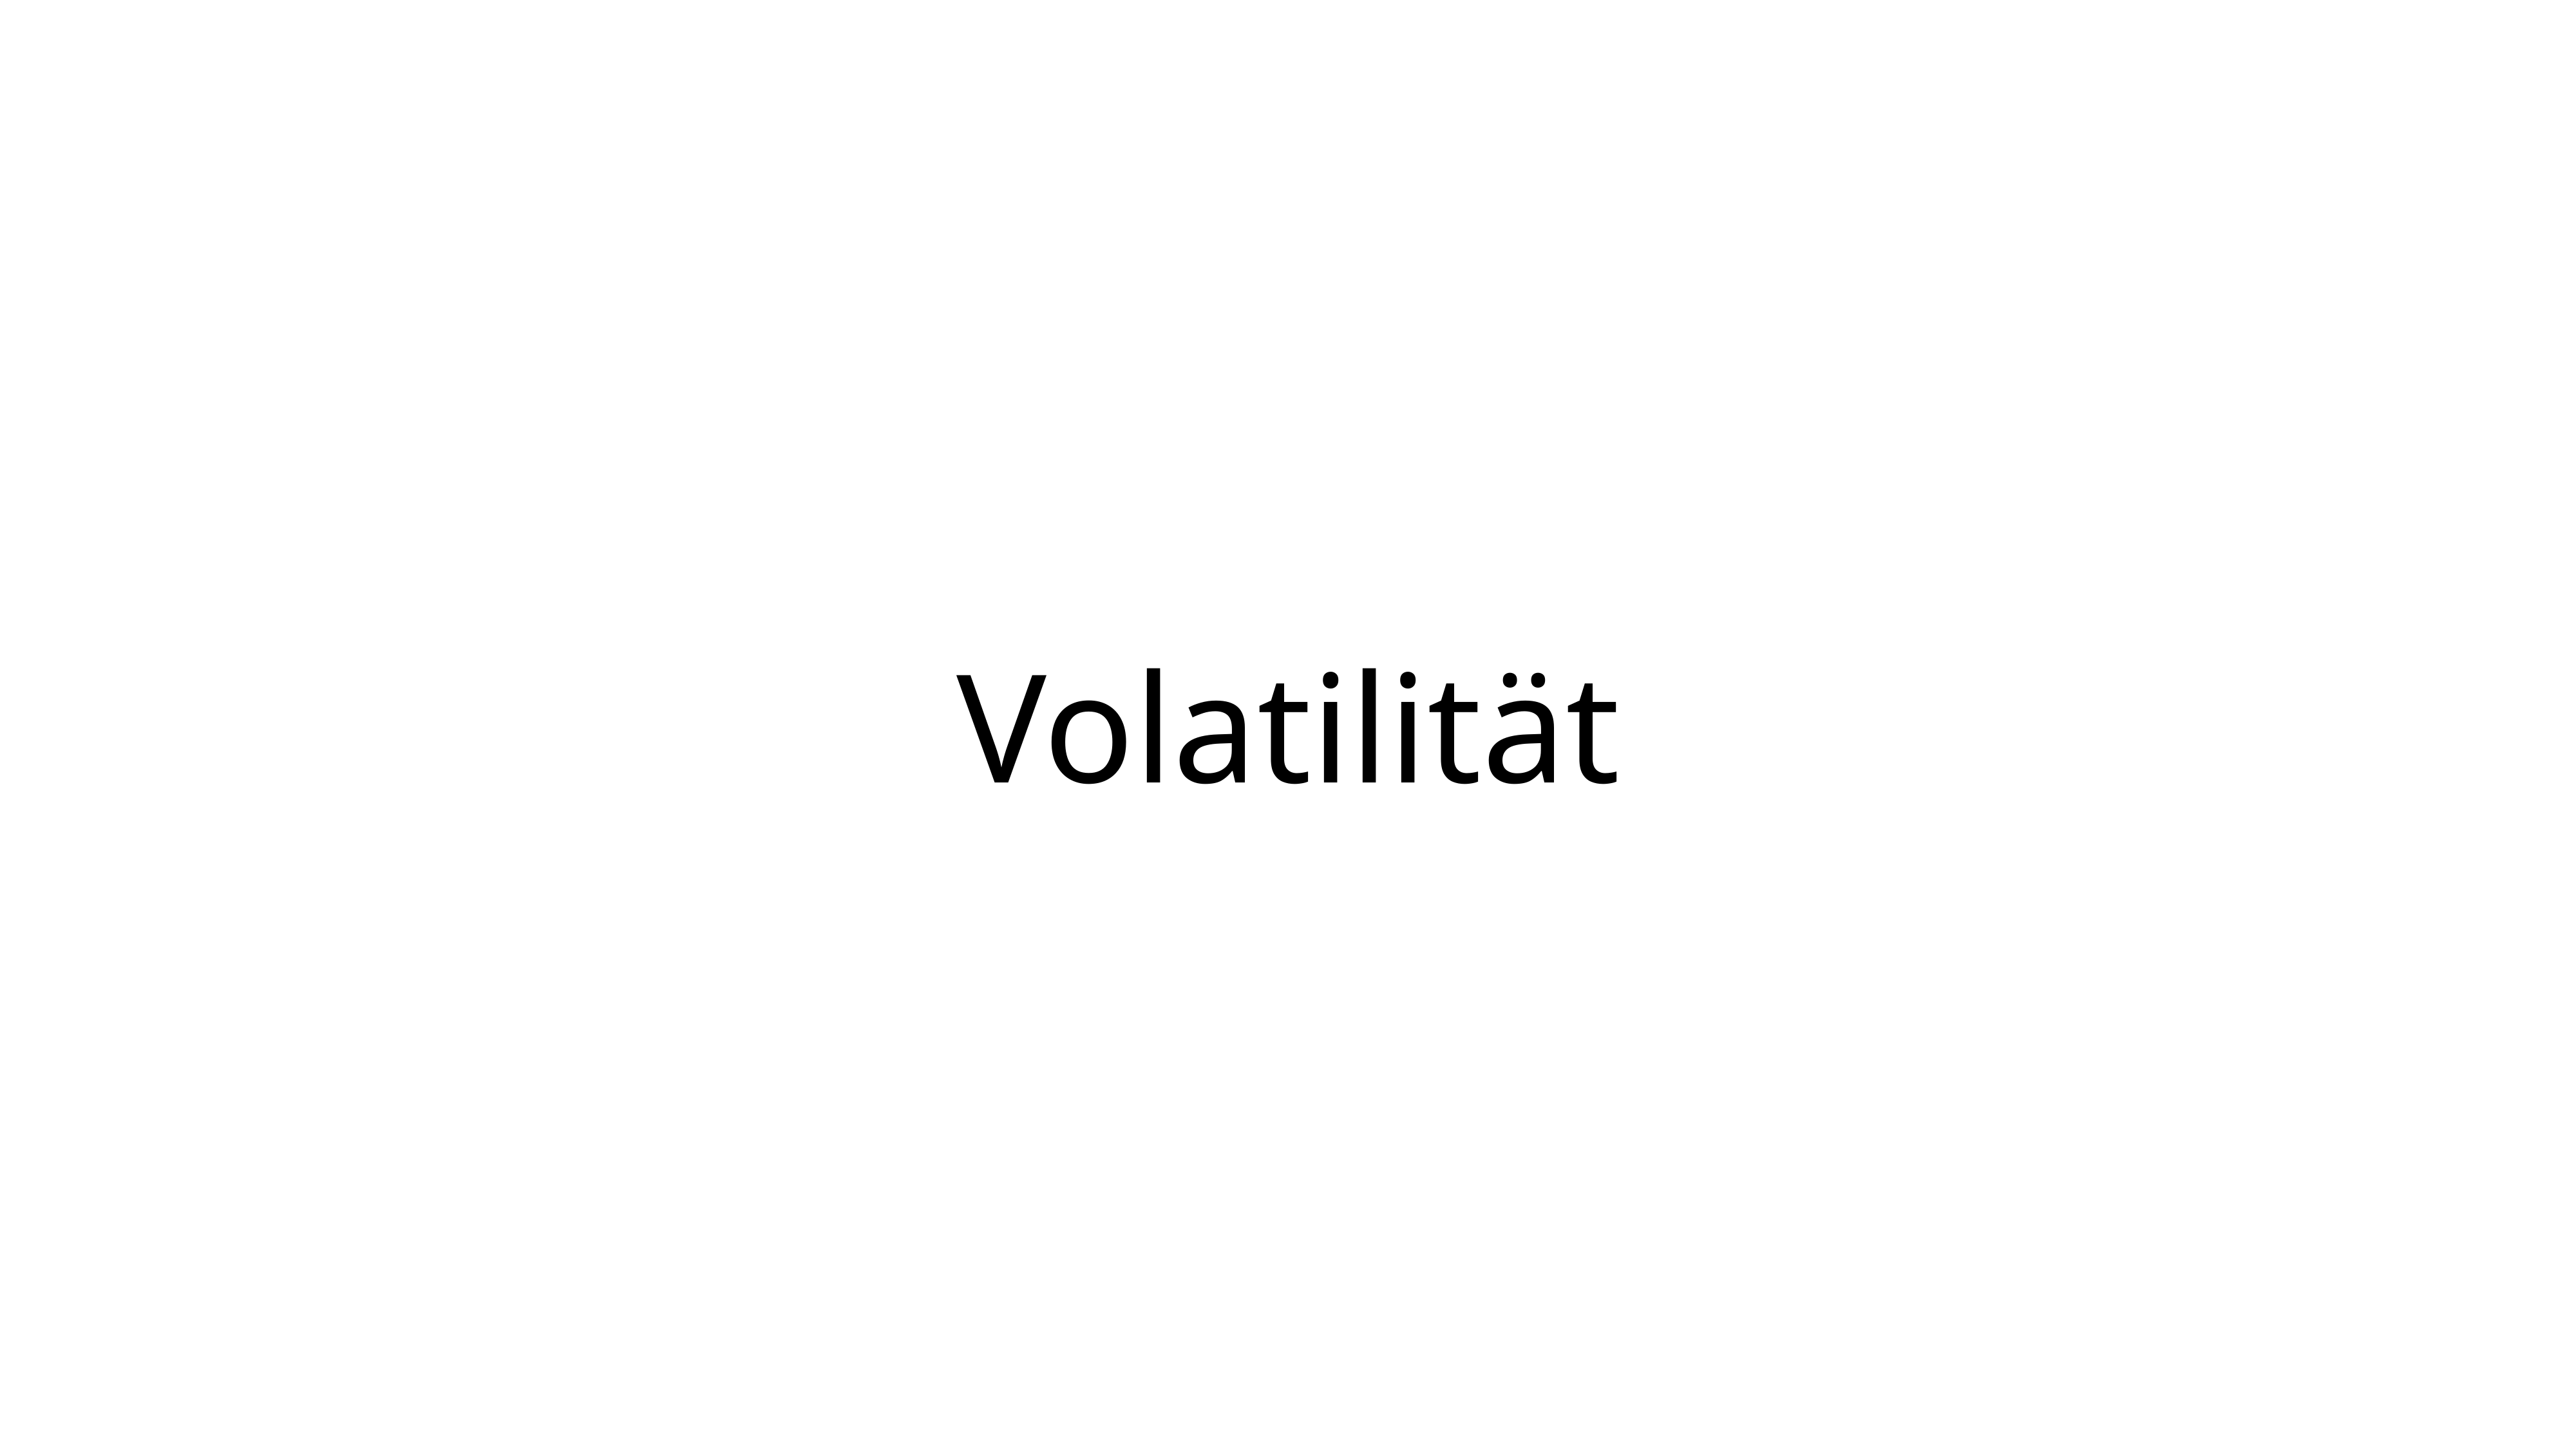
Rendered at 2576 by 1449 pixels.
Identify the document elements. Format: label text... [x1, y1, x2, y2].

text_box Volatilität [252, 478, 2325, 971]
